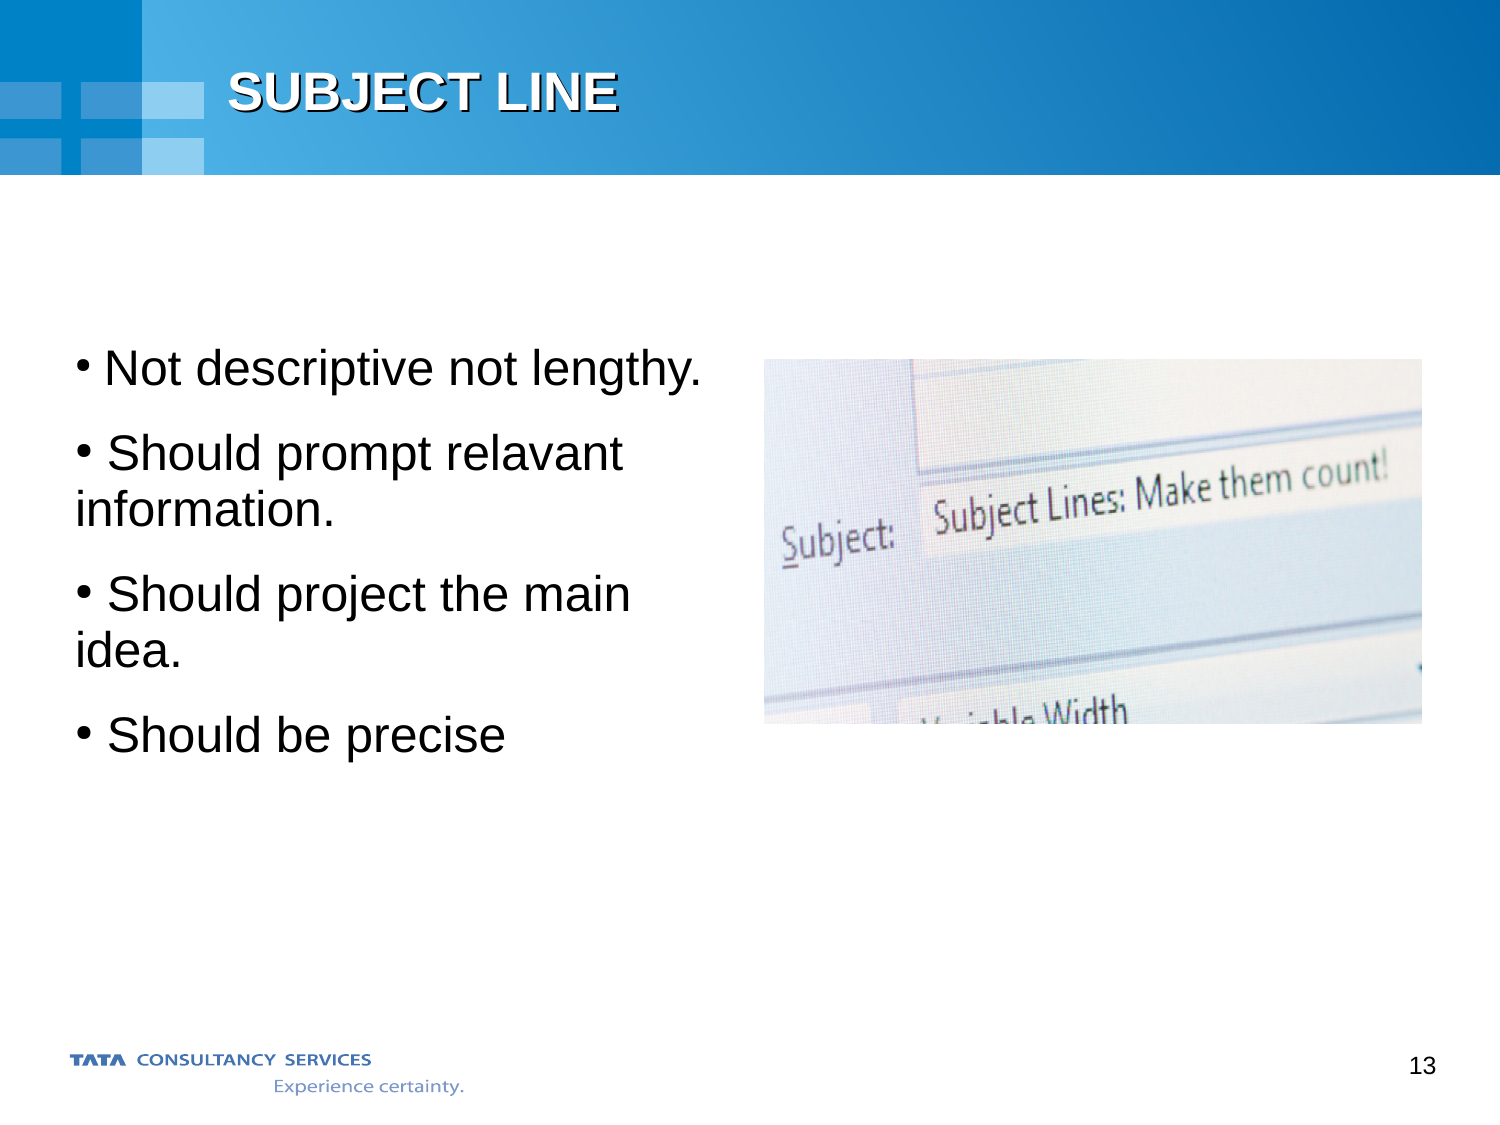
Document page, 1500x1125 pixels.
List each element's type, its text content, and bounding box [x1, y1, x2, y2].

picture [764, 359, 1422, 724]
list Not descriptive not lengthy. Should prompt relavant information. Should project the main idea. Should be precise [75, 263, 732, 919]
title SUBJECT LINE [212, 54, 1447, 135]
